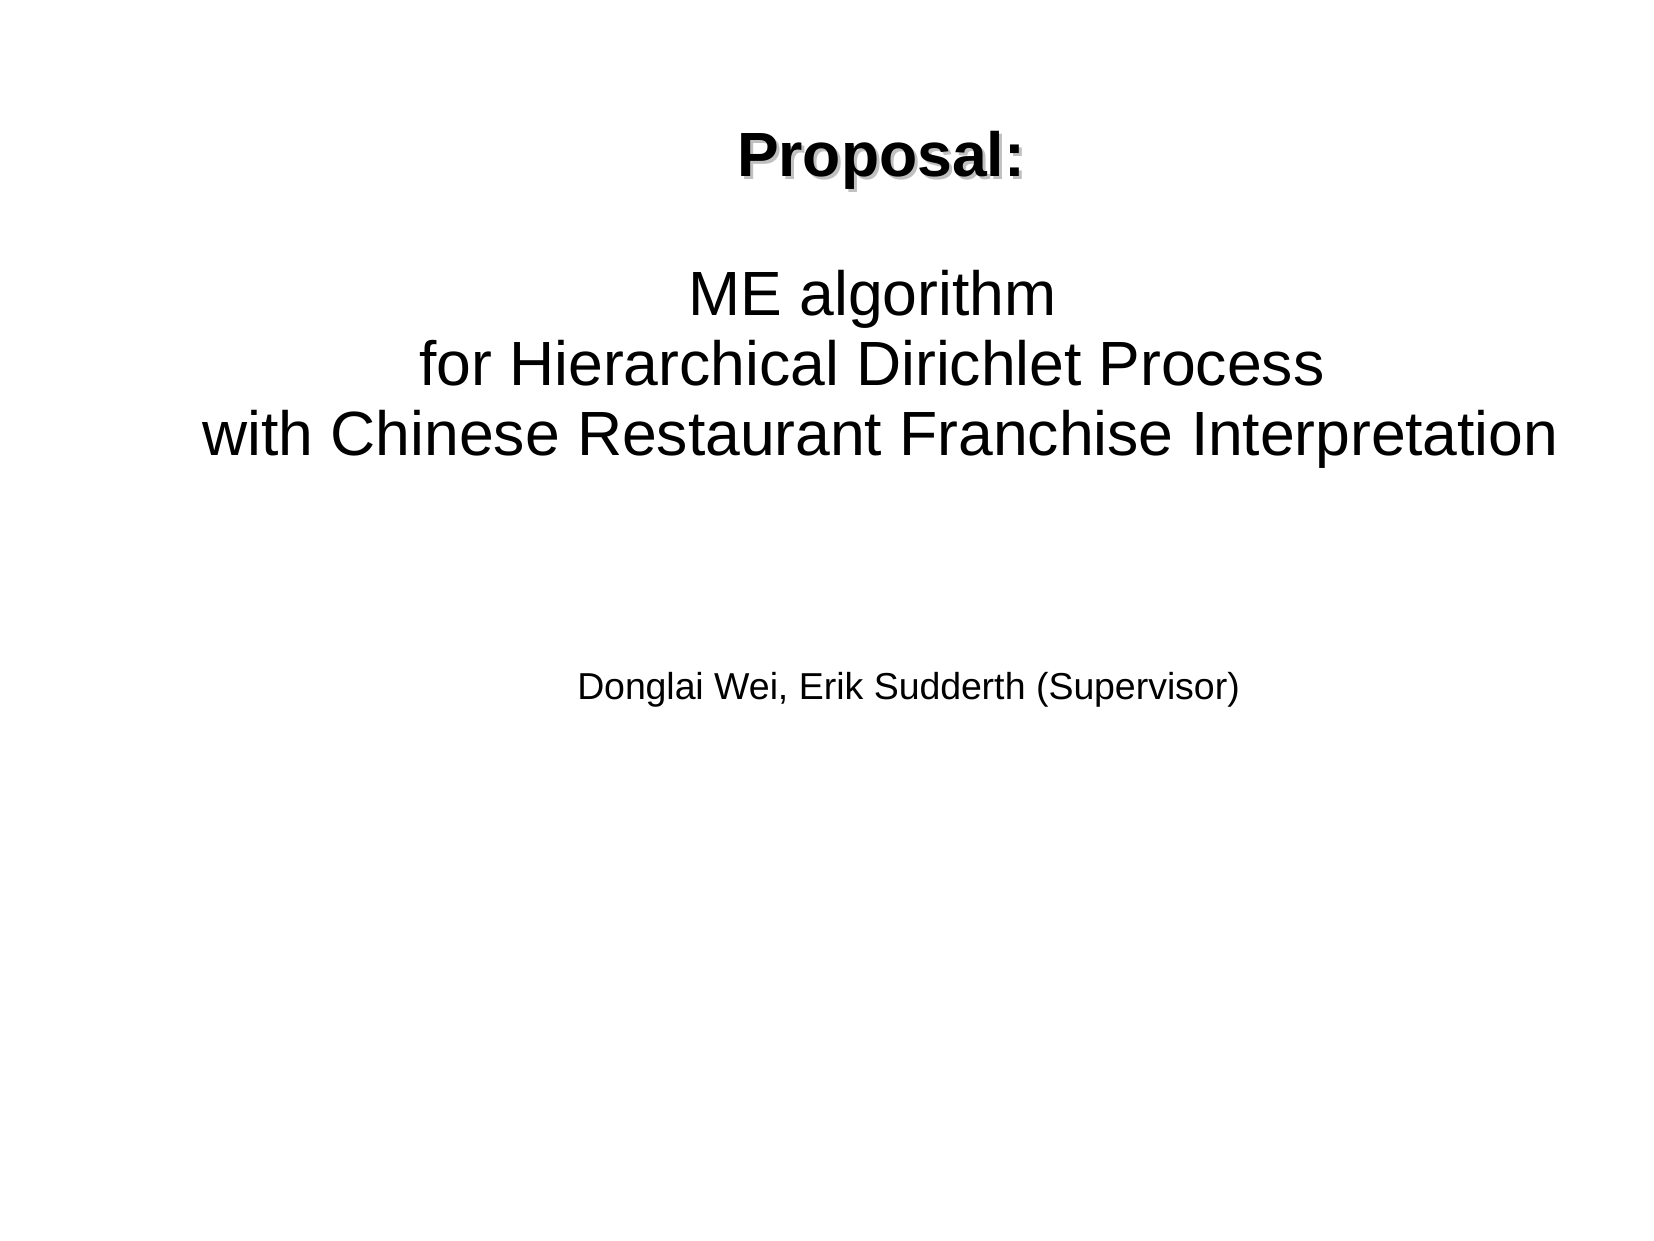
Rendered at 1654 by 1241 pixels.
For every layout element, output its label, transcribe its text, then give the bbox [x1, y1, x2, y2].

text_box Donglai Wei, Erik Sudderth (Supervisor) [562, 657, 1276, 808]
text_box Proposal: ME algorithm for Hierarchical Dirichlet Process with Chinese Restaurant Franchise Interpretation [187, 112, 1576, 519]
